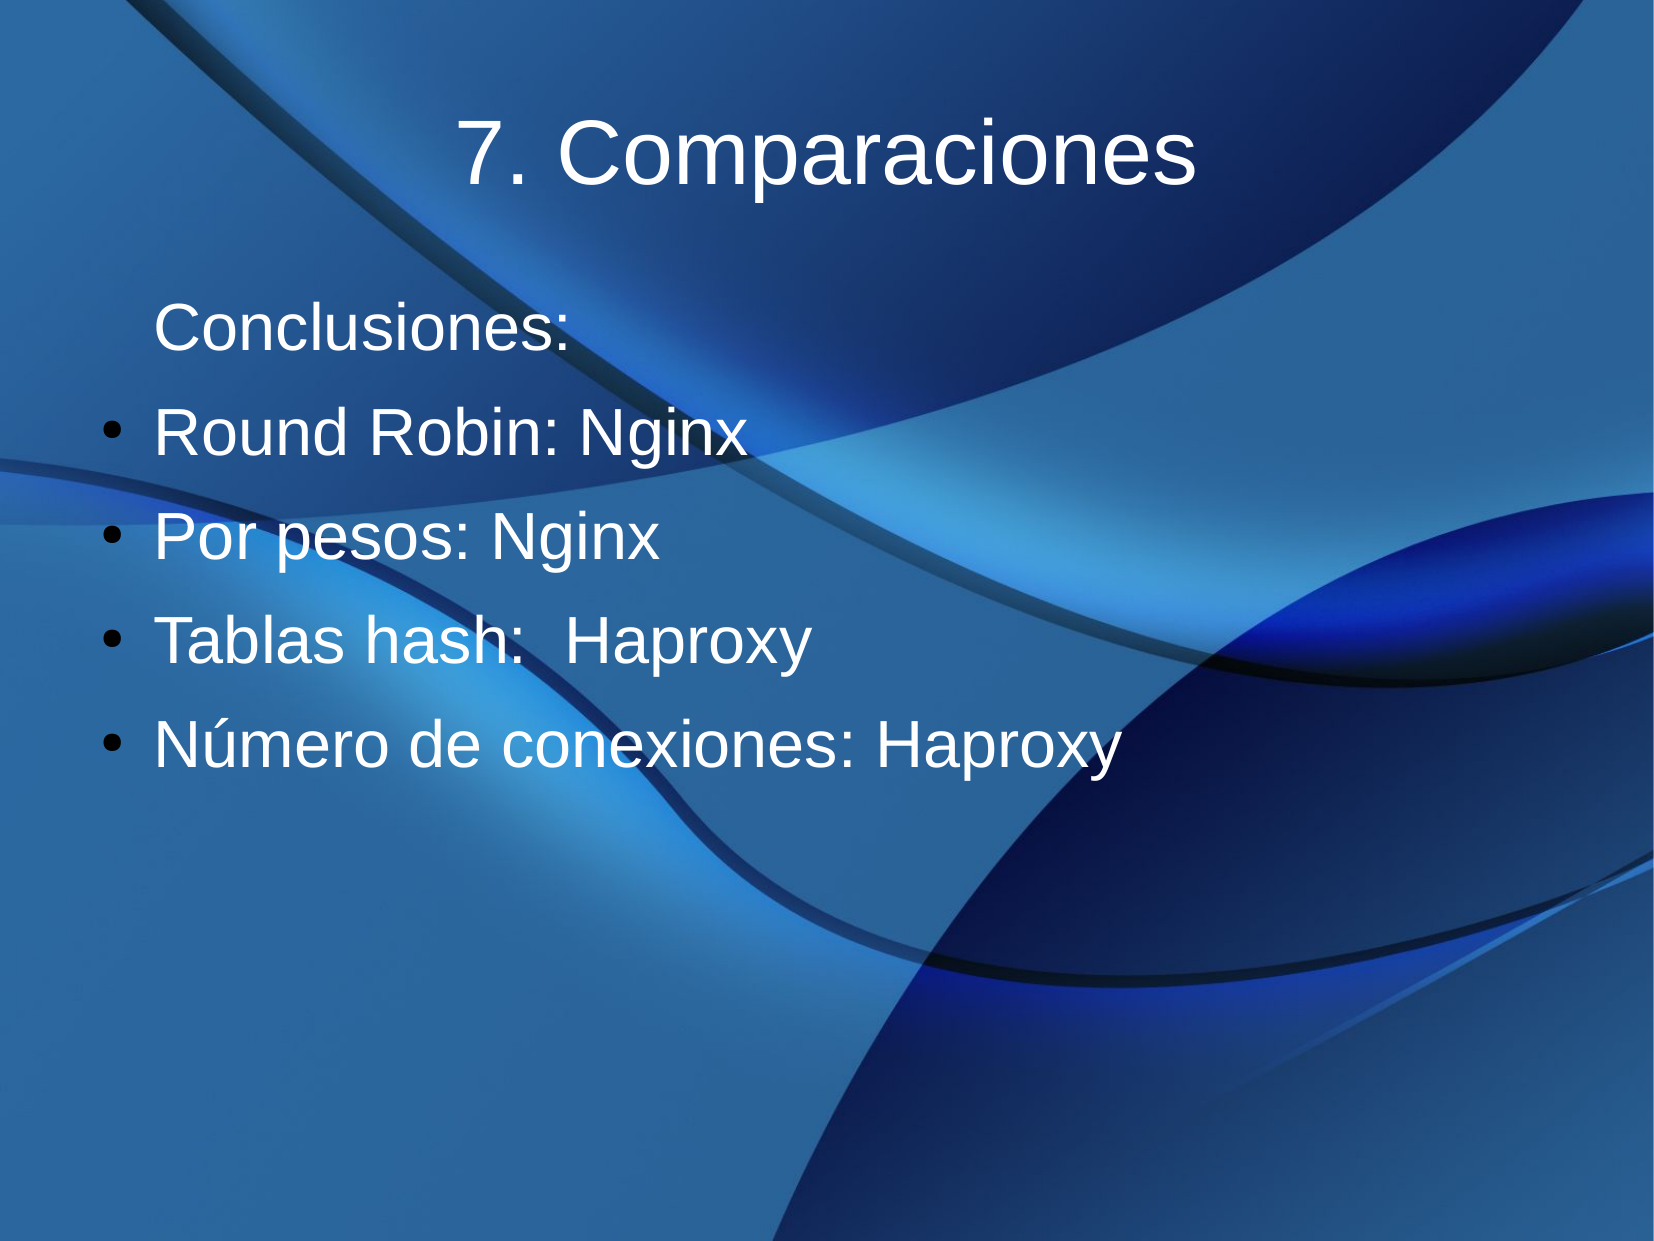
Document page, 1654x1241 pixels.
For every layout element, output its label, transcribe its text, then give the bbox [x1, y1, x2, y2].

title 7. Comparaciones [82, 49, 1571, 257]
picture [0, 0, 1654, 1241]
list Conclusiones: Round Robin: Nginx Por pesos: Nginx Tablas hash: Haproxy Número de conexiones: Haproxy [82, 290, 1571, 1109]
